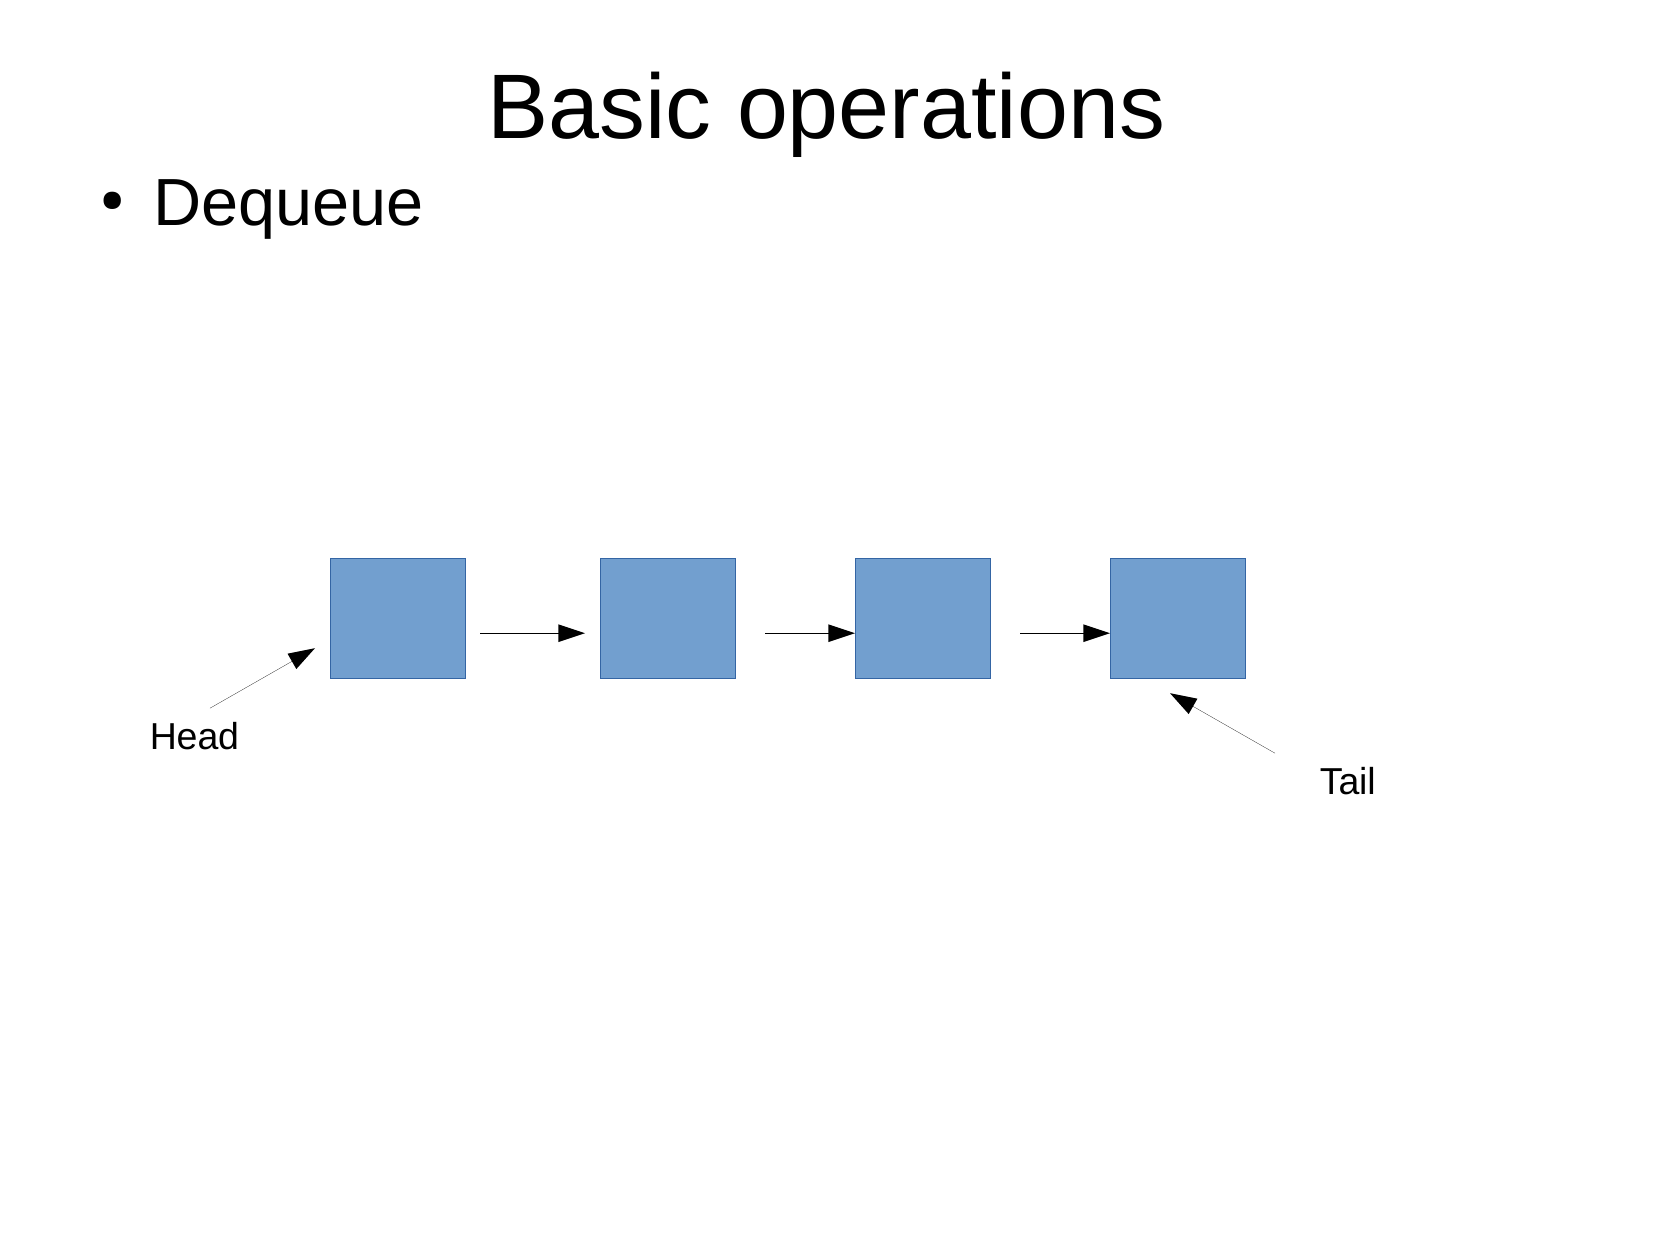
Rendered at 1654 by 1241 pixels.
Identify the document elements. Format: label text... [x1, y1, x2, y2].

text_box [855, 558, 991, 679]
text_box [330, 558, 466, 679]
text_box Tail [1305, 753, 1561, 811]
text_box [1110, 558, 1246, 679]
list Dequeue [82, 165, 1571, 1010]
title Basic operations [82, 49, 1571, 165]
text_box [600, 558, 736, 679]
text_box Head [135, 708, 436, 766]
